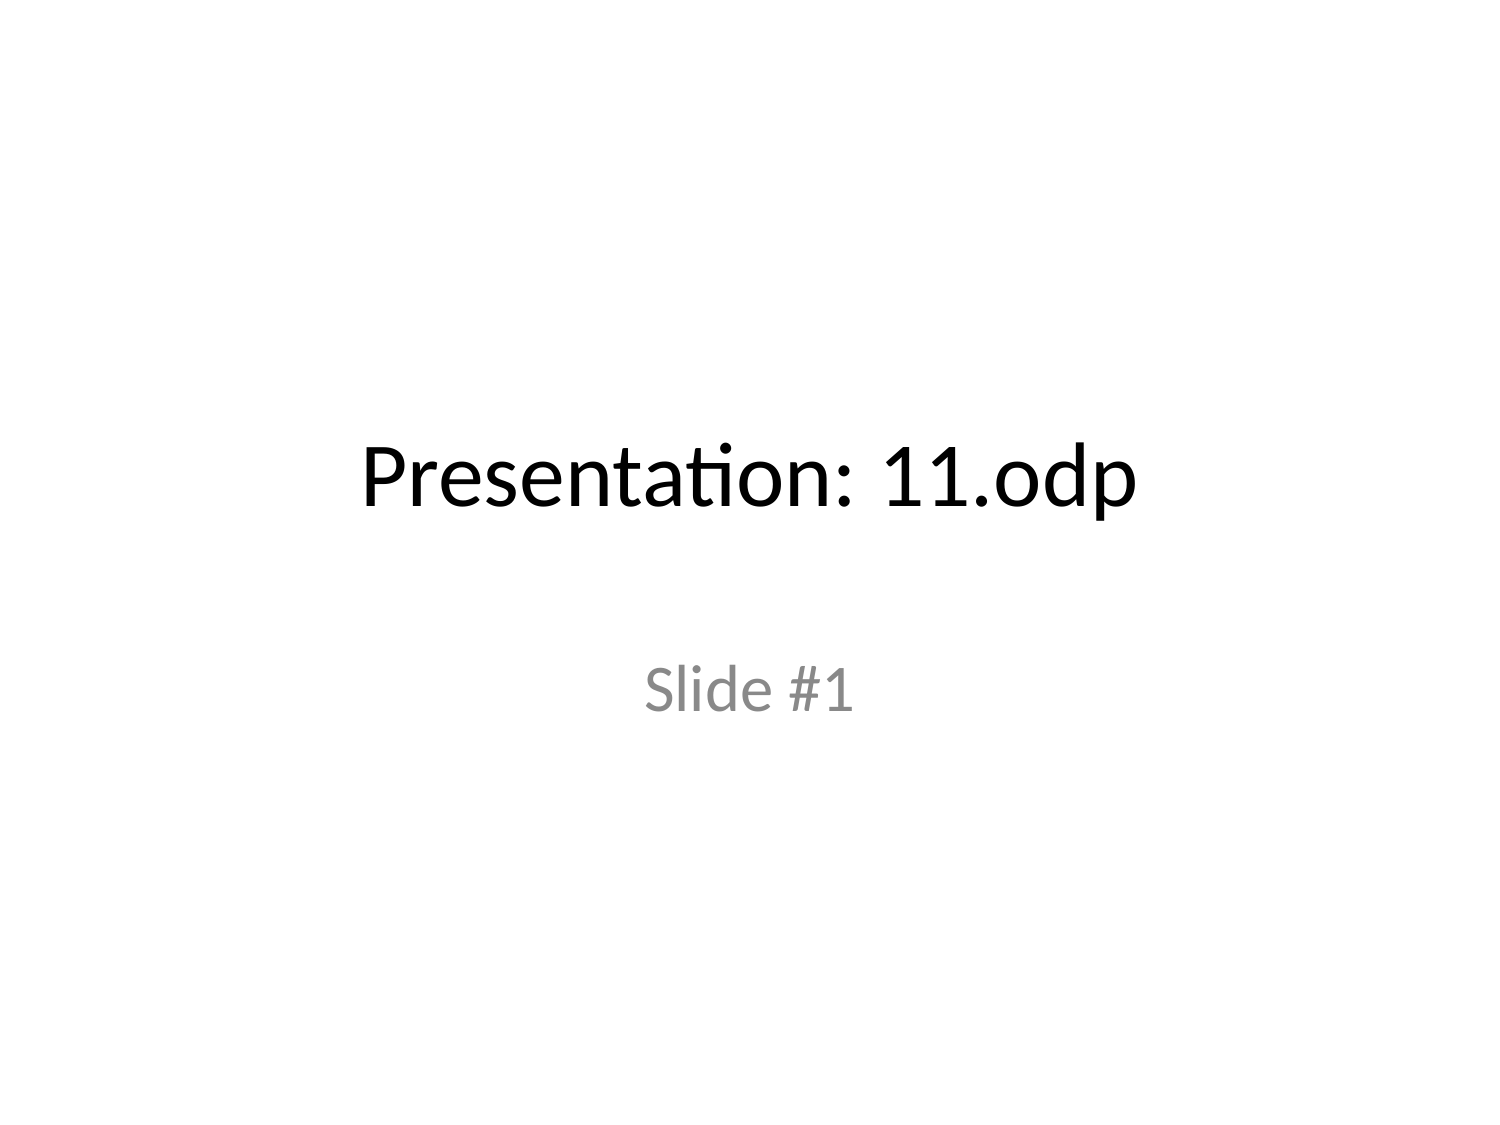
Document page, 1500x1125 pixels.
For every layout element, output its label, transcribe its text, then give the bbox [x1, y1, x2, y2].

title Presentation: 11.odp [112, 349, 1388, 591]
subtitle Slide #1 [225, 637, 1276, 925]
